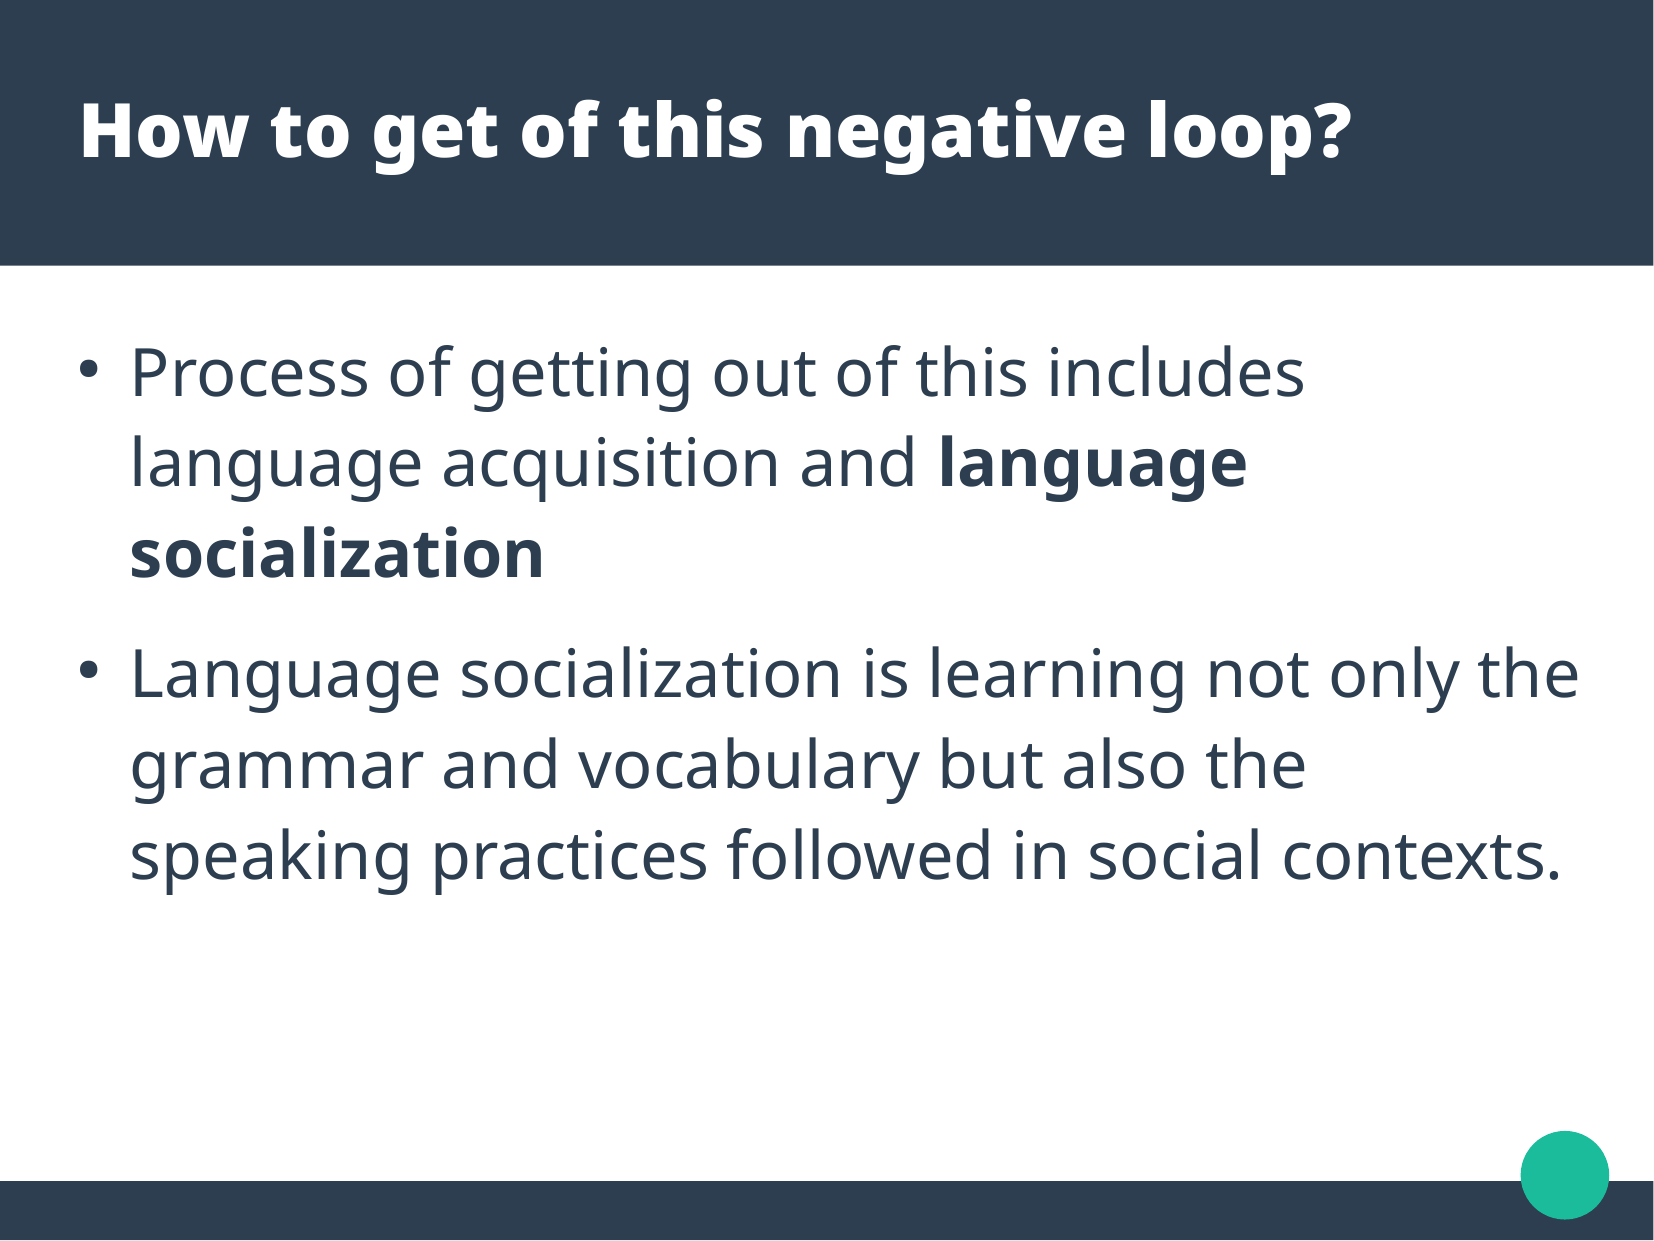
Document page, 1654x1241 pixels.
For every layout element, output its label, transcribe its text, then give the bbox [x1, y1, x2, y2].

title How to get of this negative loop? [59, 49, 1595, 207]
list Process of getting out of this includes language acquisition and language socialization Language socialization is learning not only the grammar and vocabulary but also the speaking practices followed in social contexts. [59, 324, 1595, 1152]
